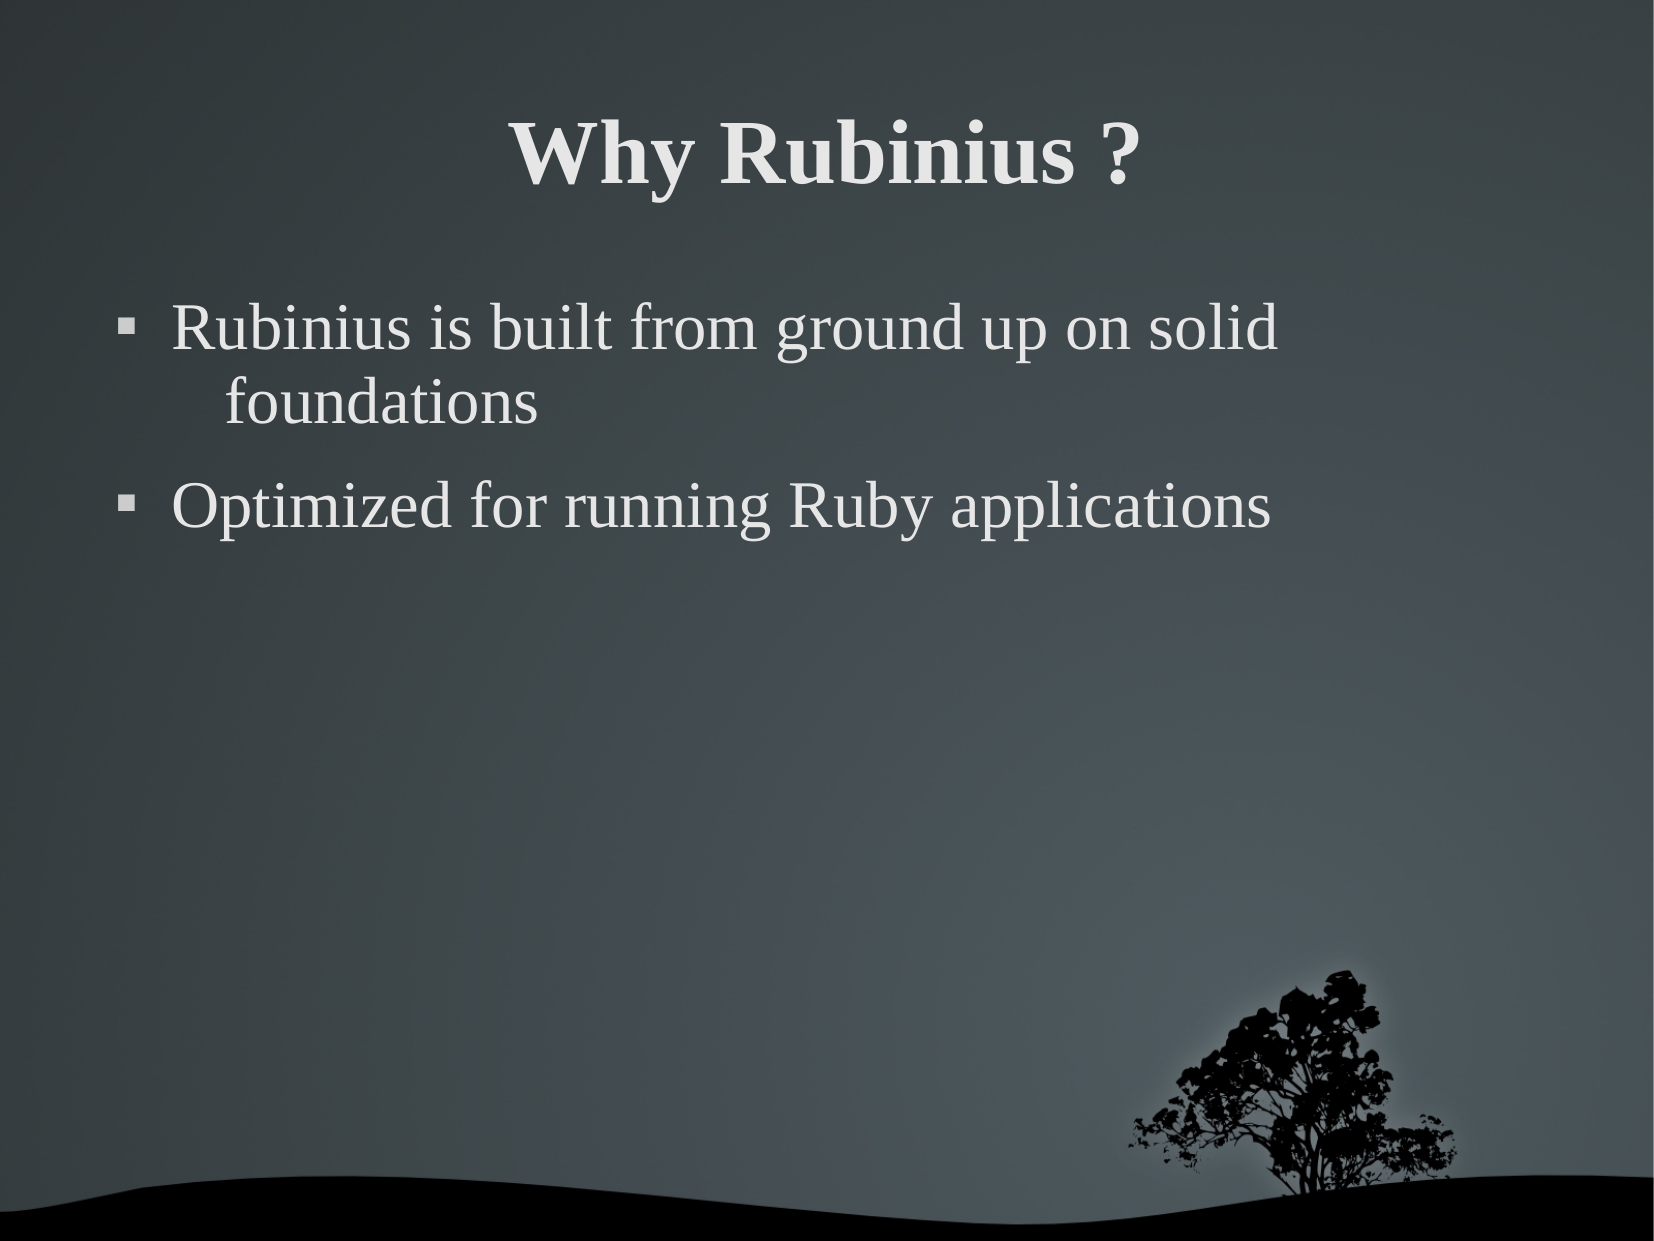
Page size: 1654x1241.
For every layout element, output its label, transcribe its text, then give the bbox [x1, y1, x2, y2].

picture [0, 0, 1654, 1241]
list Rubinius is built from ground up on solid foundations Optimized for running Ruby applications [82, 290, 1571, 1094]
title Why Rubinius ? [82, 56, 1571, 250]
